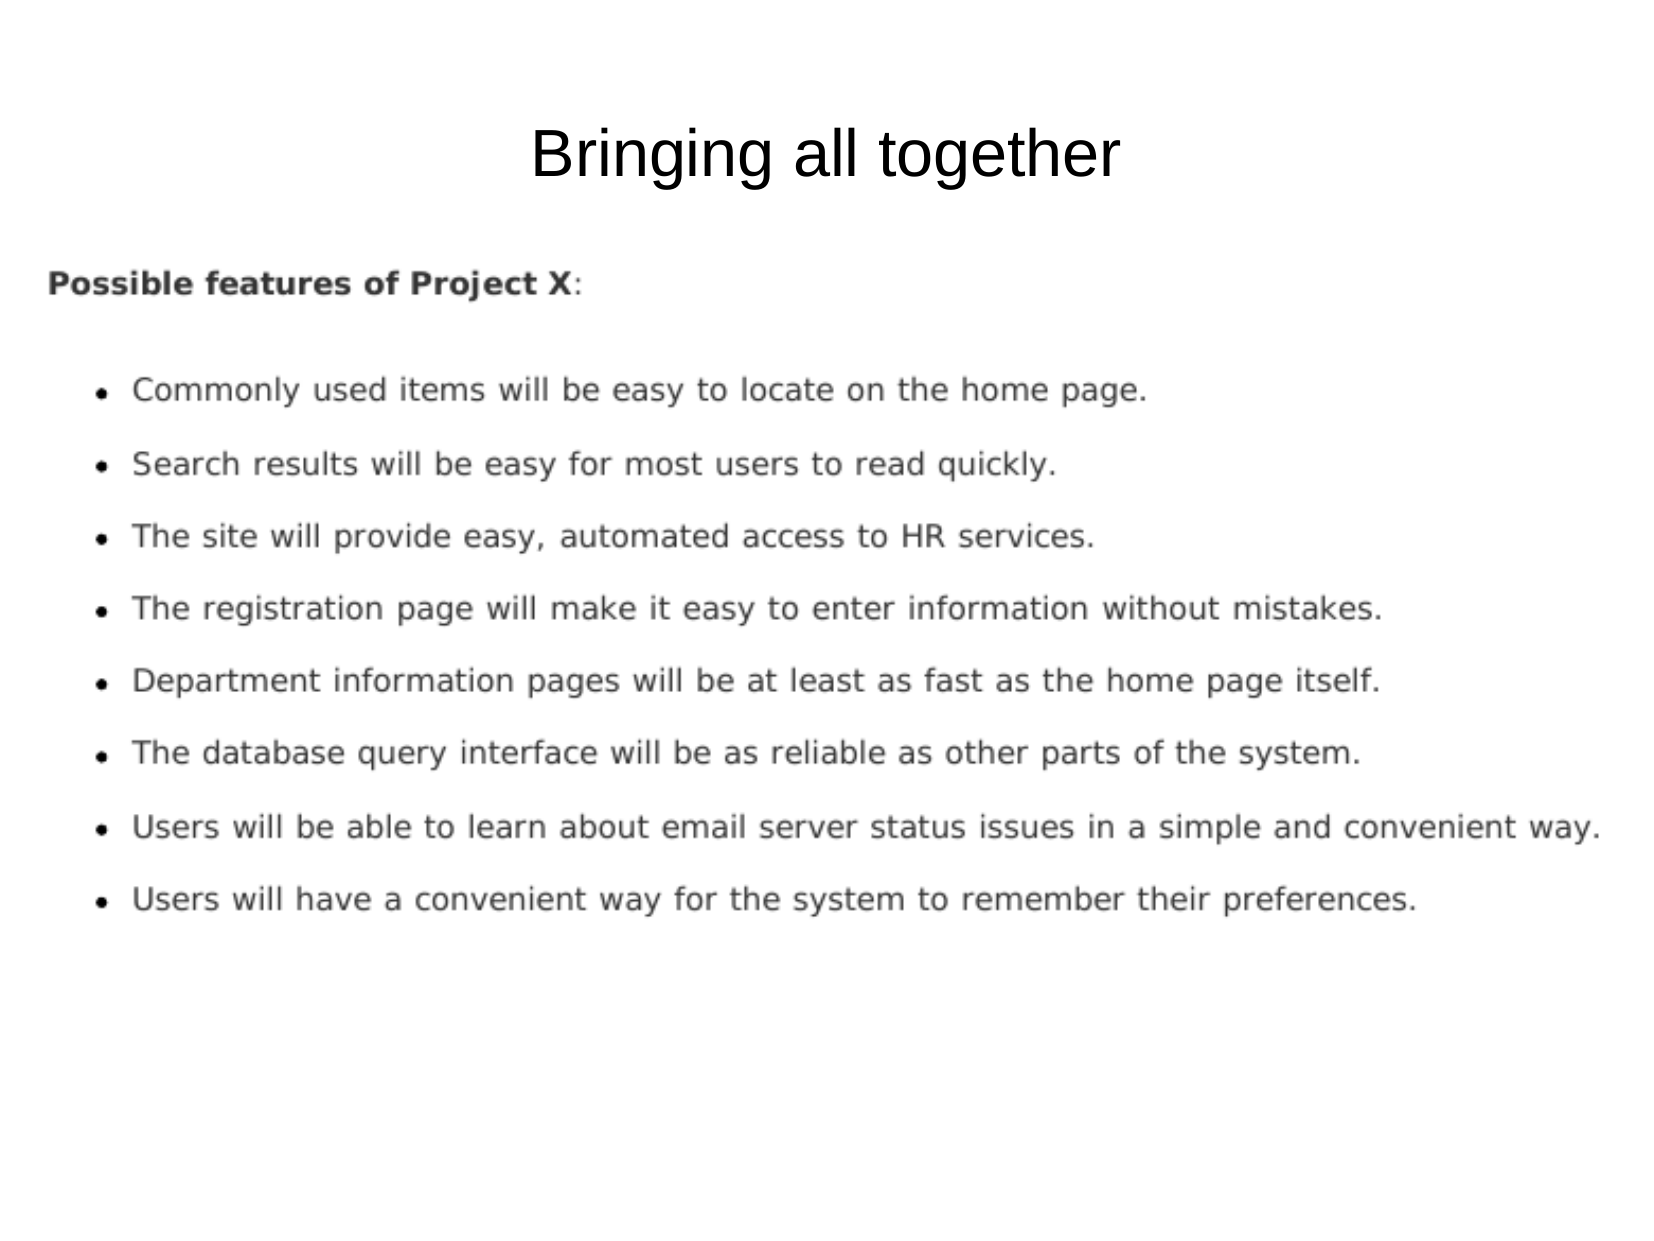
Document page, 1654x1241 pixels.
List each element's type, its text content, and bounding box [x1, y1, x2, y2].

picture [35, 259, 1618, 934]
title Bringing all together [82, 49, 1571, 257]
